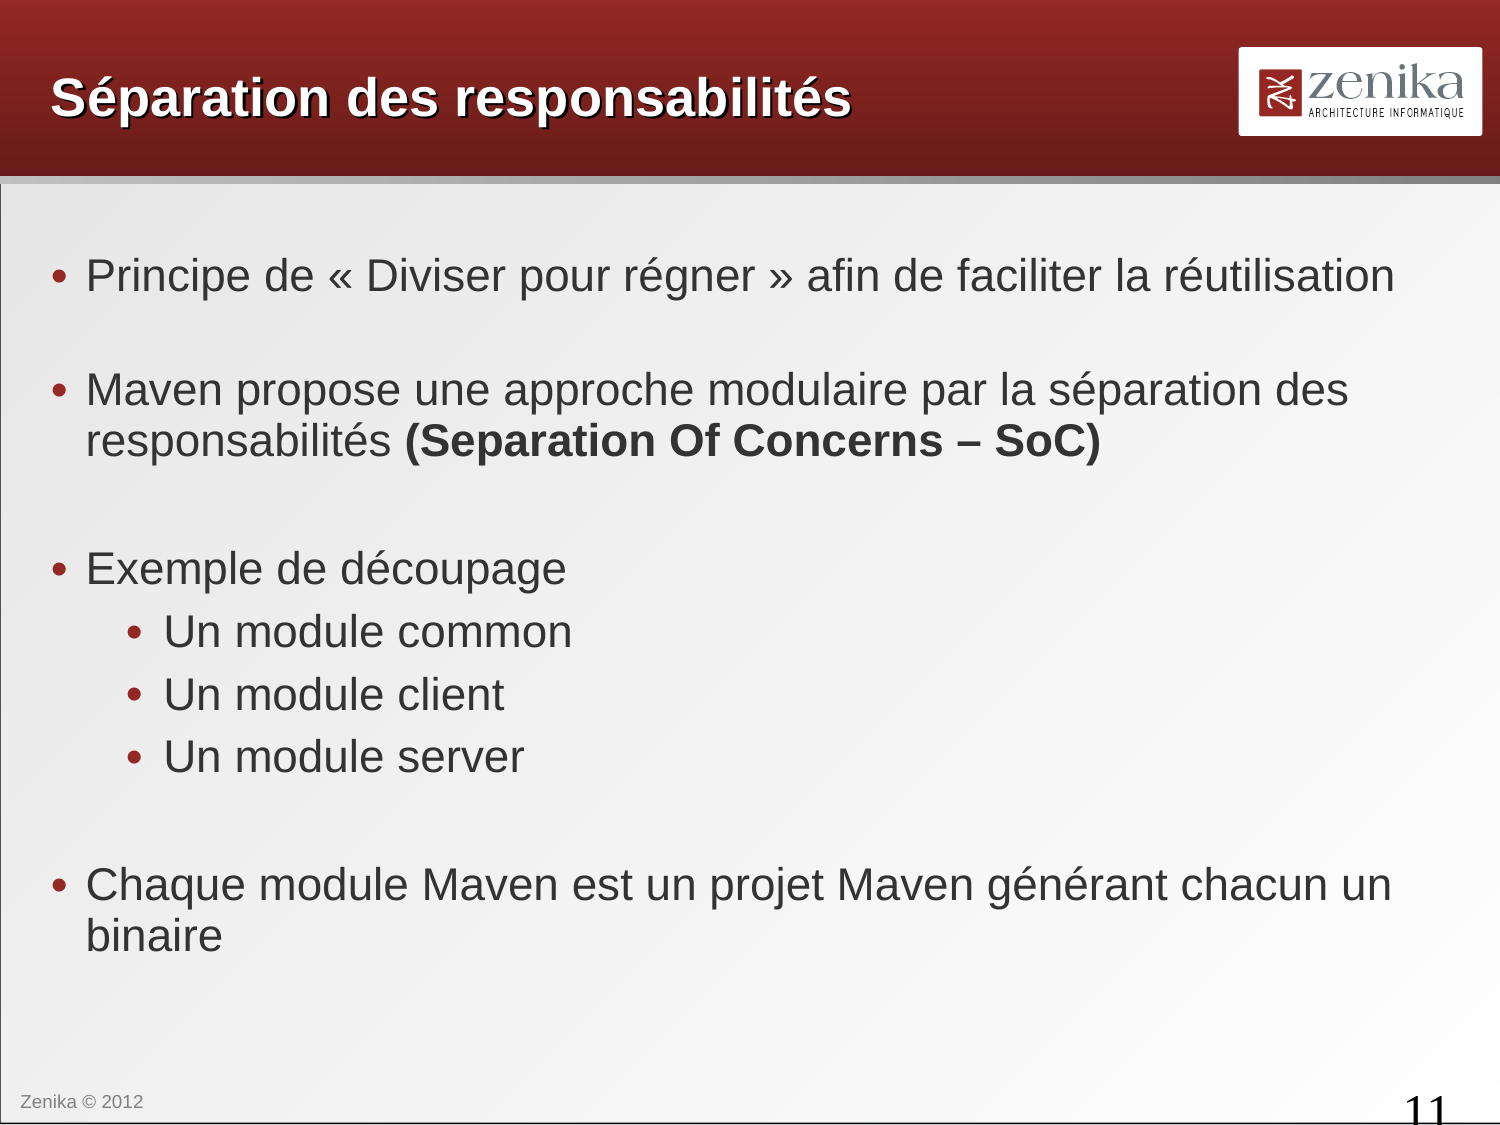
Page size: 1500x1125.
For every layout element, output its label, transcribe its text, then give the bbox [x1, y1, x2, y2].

title Séparation des responsabilités [50, 15, 1206, 180]
list Principe de « Diviser pour régner » afin de faciliter la réutilisation Maven propose une approche modulaire par la séparation des responsabilités (Separation Of Concerns – SoC) Exemple de découpage Un module common Un module client Un module server Chaque module Maven est un projet Maven générant chacun un binaire [50, 249, 1435, 1079]
picture [1257, 58, 1464, 125]
